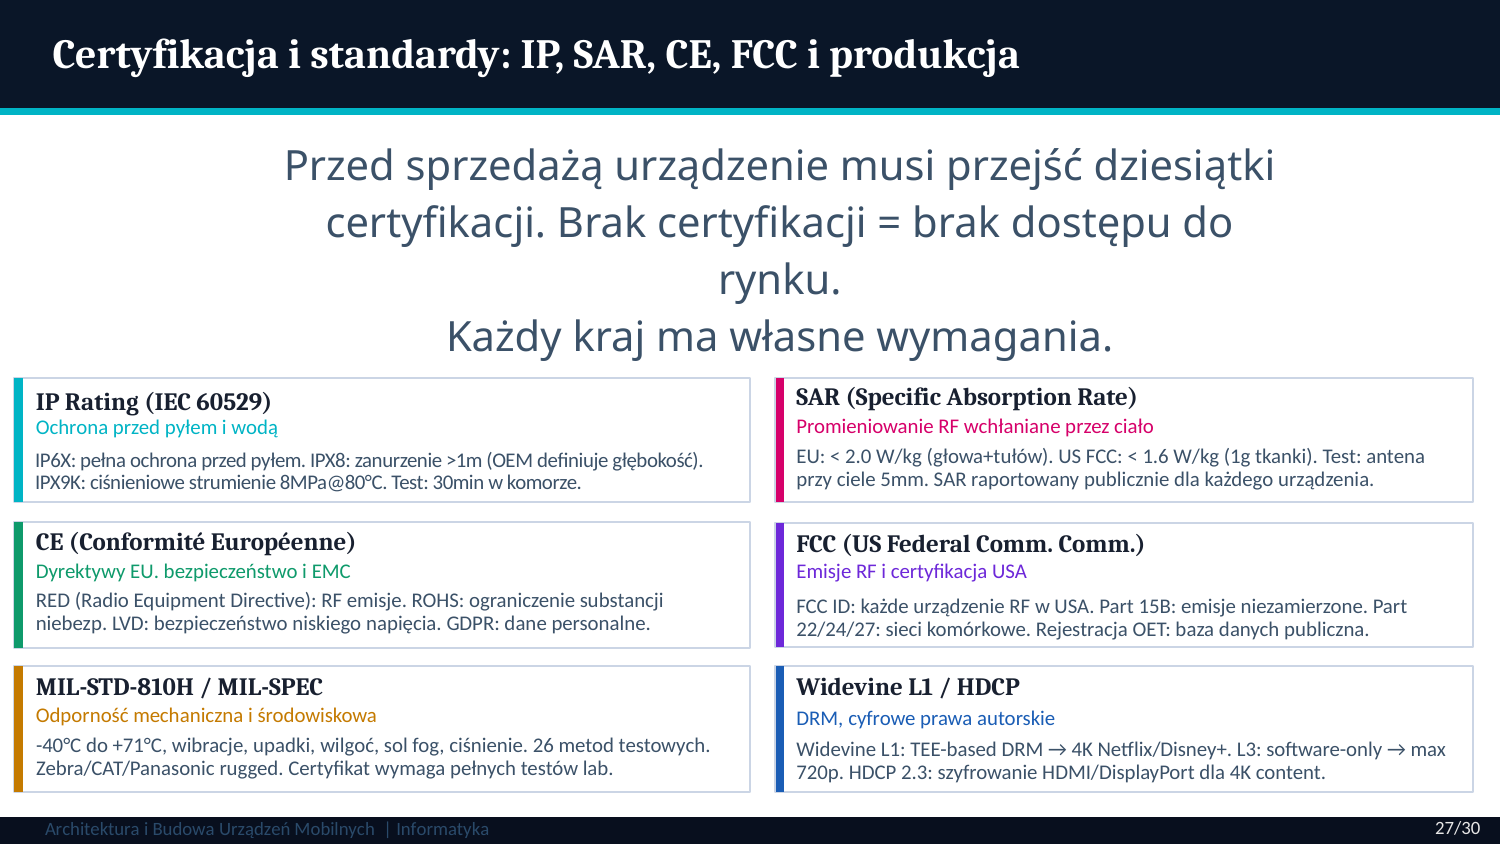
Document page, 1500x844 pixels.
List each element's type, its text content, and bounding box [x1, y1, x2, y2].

text_box Architektura i Budowa Urządzeń Mobilnych | Informatyka [45, 819, 1420, 843]
text_box [775, 666, 1473, 792]
text_box Przed sprzedażą urządzenie musi przejść dziesiątki certyfikacji. Brak certyfikacji = brak dostępu do rynku. Każdy kraj ma własne wymagania. [247, 129, 1313, 322]
text_box Emisje RF i certyfikacja USA [796, 559, 1441, 588]
text_box EU: < 2.0 W/kg (głowa+tułów). US FCC: < 1.6 W/kg (1g tkanki). Test: antena przy ciele 5mm. SAR raportowany publicznie dla każdego urządzenia. [796, 445, 1455, 493]
text_box [14, 522, 750, 648]
text_box IP6X: pełna ochrona przed pyłem. IPX8: zanurzenie >1m (OEM definiuje głębokość). IPX9K: ciśnieniowe strumienie 8MPa@80°C. Test: 30min w komorze. [35, 448, 738, 497]
text_box IP Rating (IEC 60529) [36, 382, 717, 415]
text_box FCC (US Federal Comm. Comm.) [796, 525, 1441, 559]
text_box [0, 0, 1500, 115]
text_box -40°C do +71°C, wibracje, upadki, wilgoć, sol fog, ciśnienie. 26 metod testowych. Zebra/CAT/Panasonic rugged. Certyfikat wymaga pełnych testów lab. [36, 731, 738, 785]
text_box [775, 523, 1473, 647]
text_box Widevine L1: TEE-based DRM → 4K Netflix/Disney+. L3: software-only → max 720p. HDCP 2.3: szyfrowanie HDMI/DisplayPort dla 4K content. [796, 736, 1455, 788]
text_box RED (Radio Equipment Directive): RF emisje. ROHS: ograniczenie substancji niebezp. LVD: bezpieczeństwo niskiego napięcia. GDPR: dane personalne. [36, 585, 717, 642]
text_box MIL-STD-810H / MIL-SPEC [36, 668, 717, 702]
text_box [0, 817, 1420, 844]
text_box [775, 378, 1473, 502]
text_box Odporność mechaniczna i środowiskowa [36, 702, 717, 731]
text_box FCC ID: każde urządzenie RF w USA. Part 15B: emisje niezamierzone. Part 22/24/27: sieci komórkowe. Rejestracja OET: baza danych publiczna. [796, 592, 1455, 644]
text_box Certyfikacja i standardy: IP, SAR, CE, FCC i produkcja [53, 9, 1447, 102]
text_box Widevine L1 / HDCP [796, 669, 1441, 706]
text_box Promieniowanie RF wchłaniane przez ciało [796, 414, 1441, 443]
text_box [14, 378, 750, 502]
text_box CE (Conformité Européenne) [36, 523, 717, 559]
text_box Dyrektywy EU. bezpieczeństwo i EMC [36, 559, 717, 585]
text_box /30 [1420, 806, 1500, 844]
text_box Ochrona przed pyłem i wodą [36, 415, 717, 444]
text_box DRM, cyfrowe prawa autorskie [796, 706, 1441, 735]
text_box SAR (Specific Absorption Rate) [796, 378, 1441, 414]
text_box [14, 666, 750, 792]
